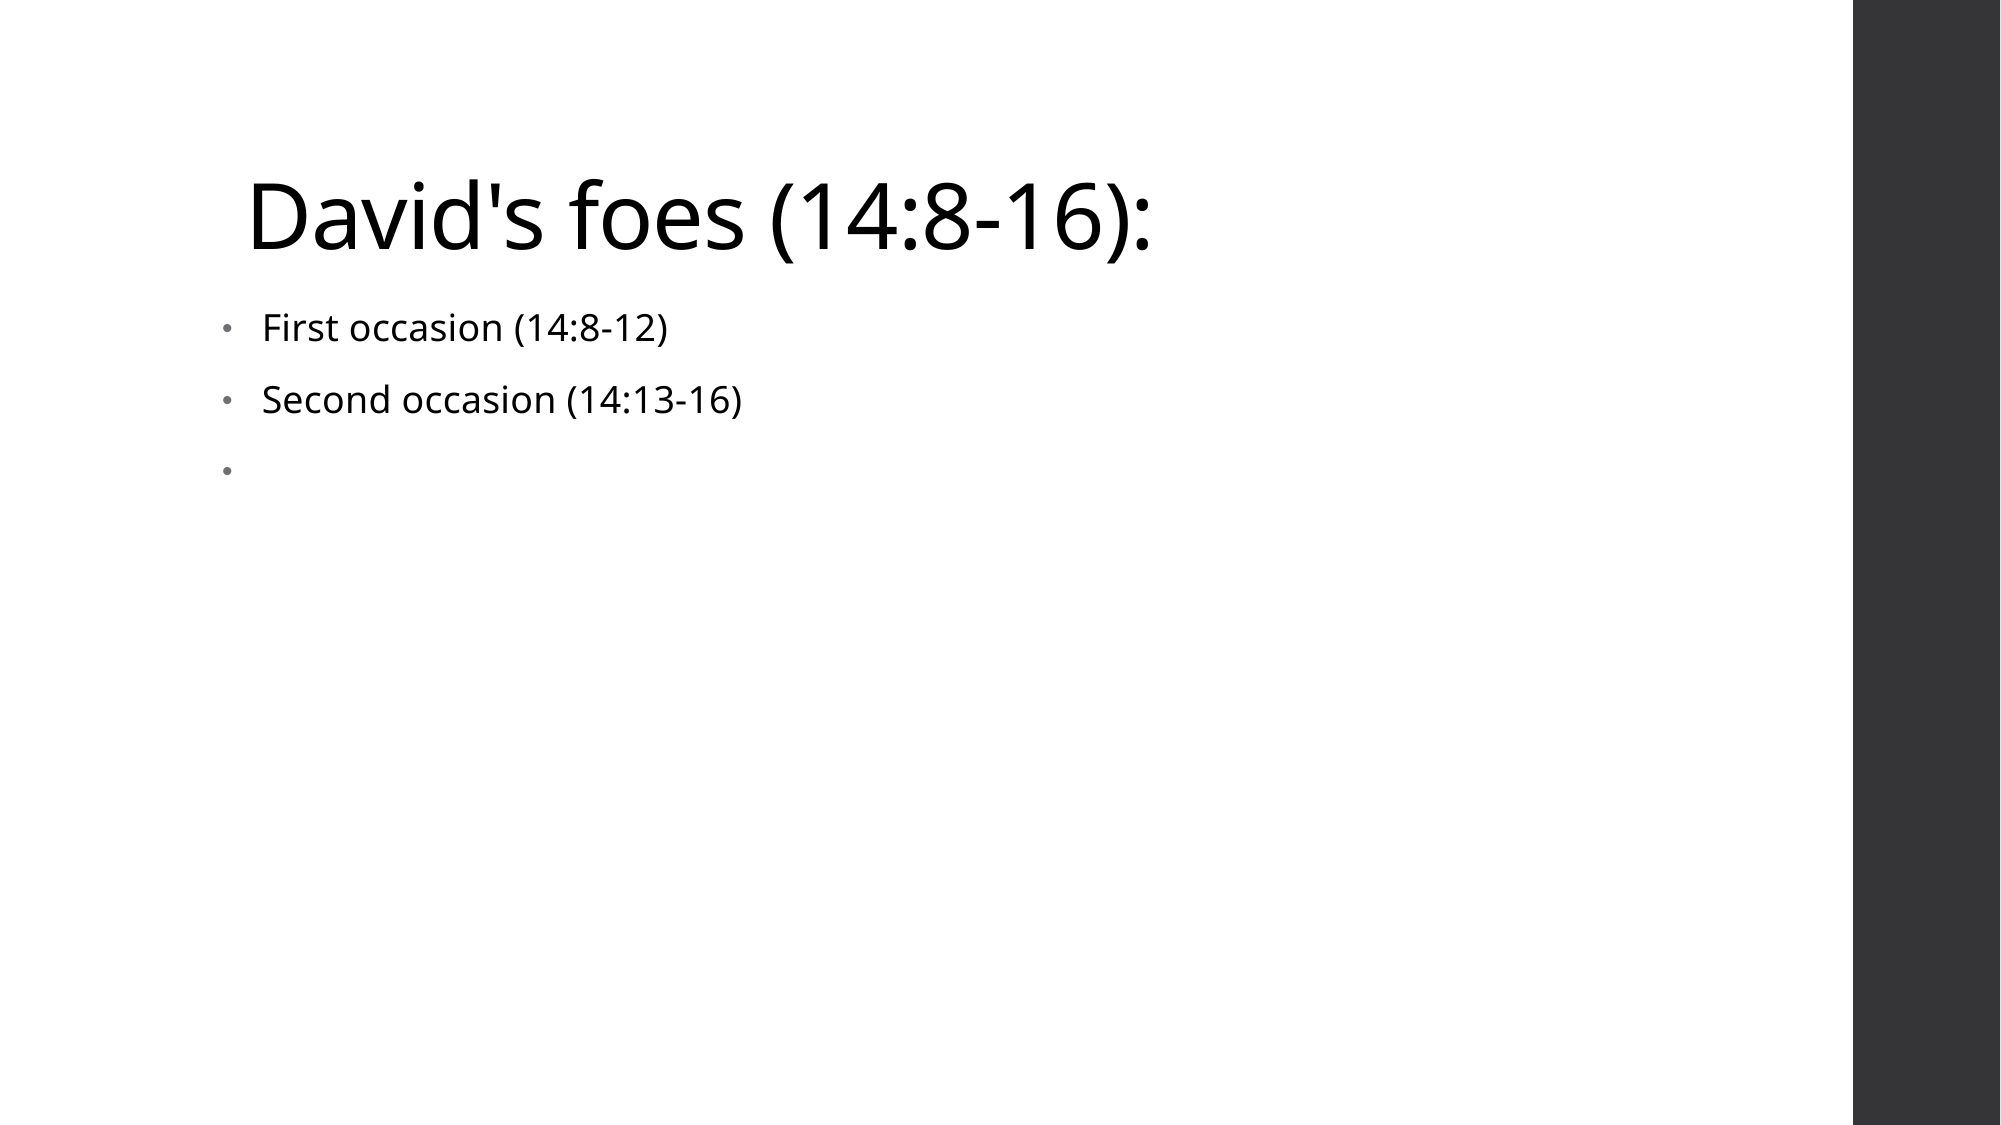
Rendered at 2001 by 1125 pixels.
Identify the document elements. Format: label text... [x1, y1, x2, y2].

list First occasion (14:8-12) Second occasion (14:13-16) [206, 299, 1617, 1014]
title David's foes (14:8-16): [206, 60, 1797, 278]
